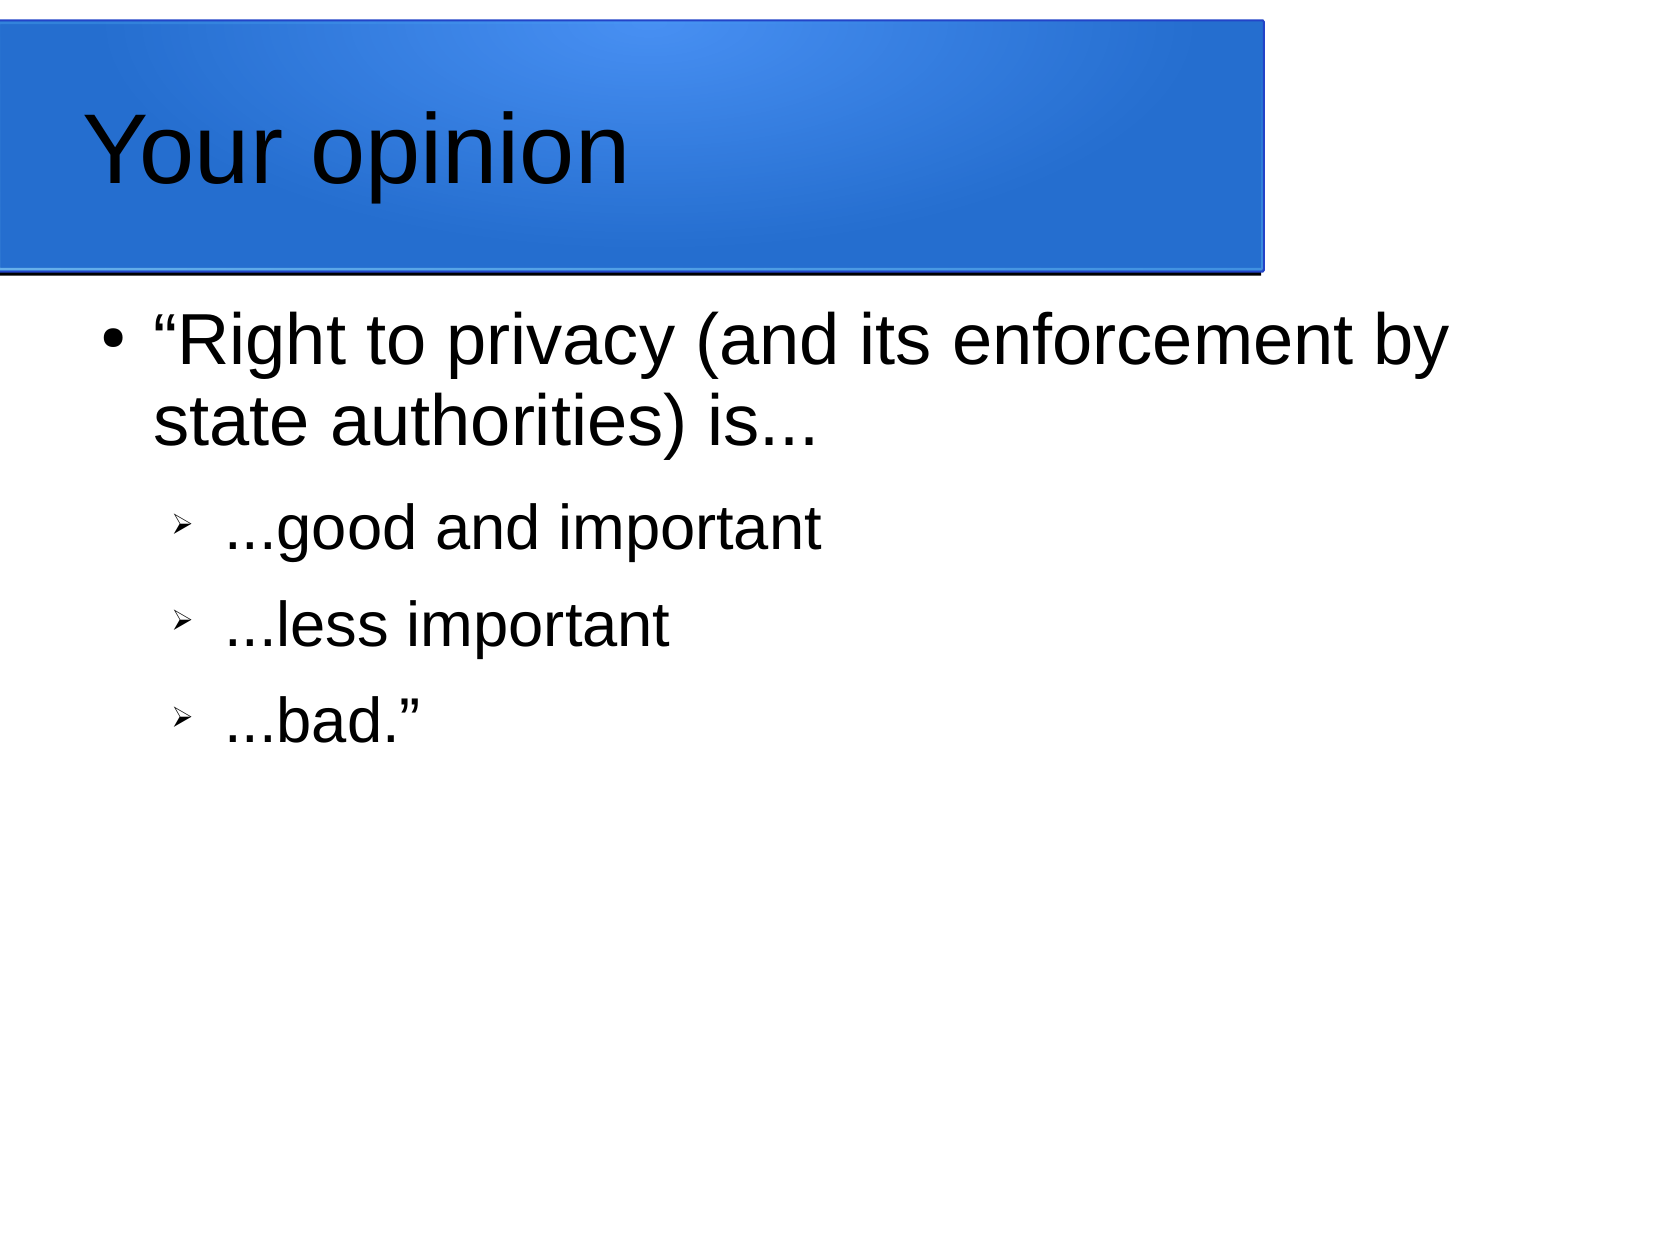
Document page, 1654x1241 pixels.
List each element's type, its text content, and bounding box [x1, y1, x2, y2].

list “Right to privacy (and its enforcement by state authorities) is... ...good and important ...less important ...bad.” [82, 299, 1571, 1019]
title Your opinion [82, 47, 1235, 252]
